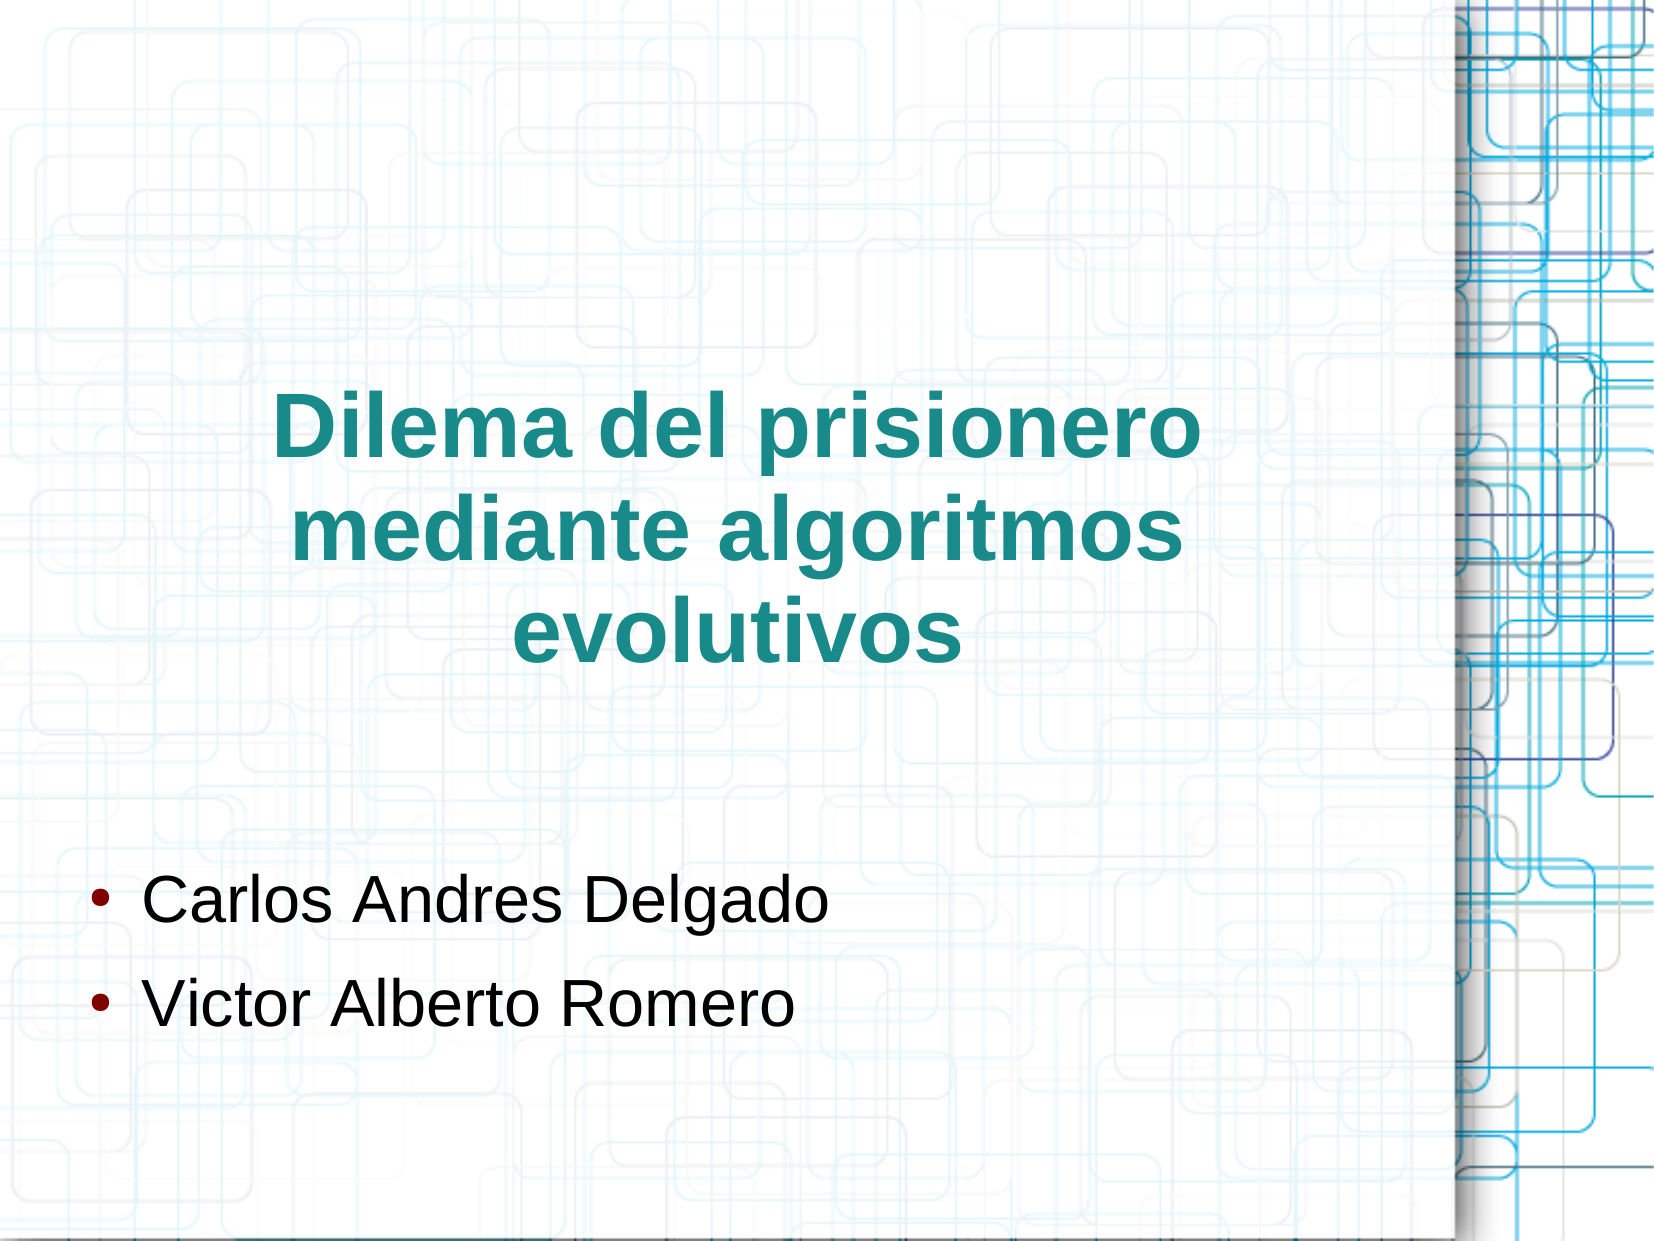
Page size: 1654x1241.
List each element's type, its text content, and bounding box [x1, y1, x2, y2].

picture [0, 0, 1654, 1241]
list Carlos Andres Delgado Victor Alberto Romero [70, 862, 1406, 1111]
title Dilema del prisionero mediante algoritmos evolutivos [59, 336, 1418, 721]
